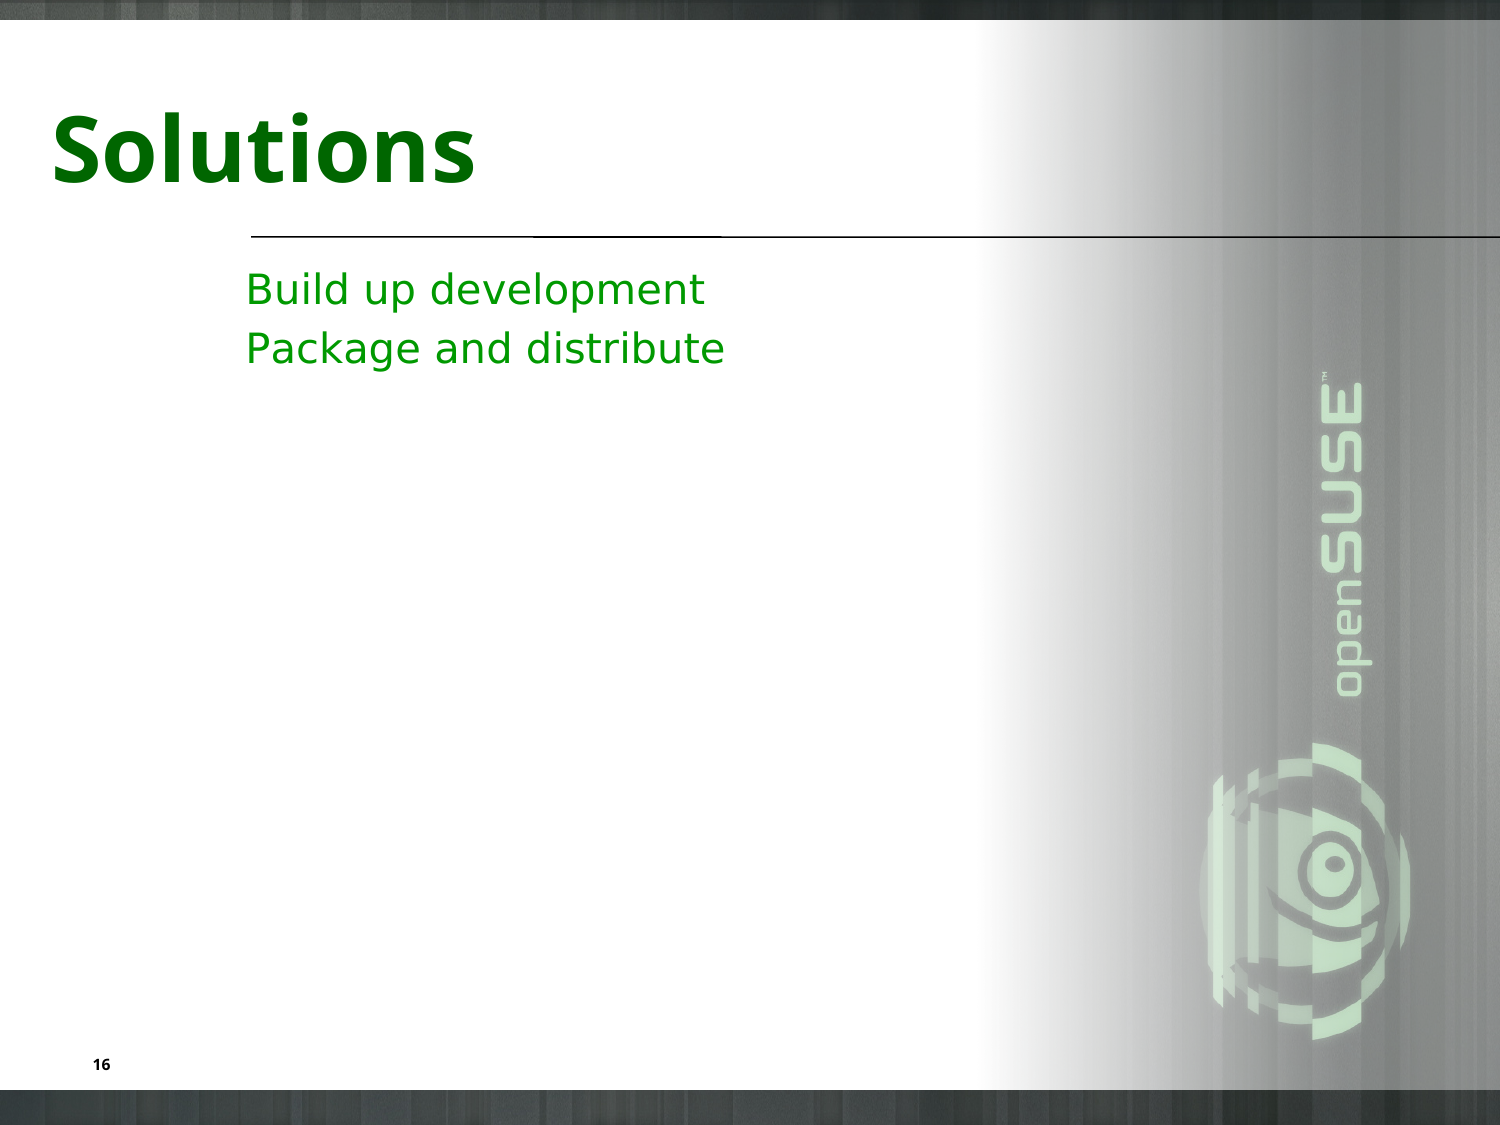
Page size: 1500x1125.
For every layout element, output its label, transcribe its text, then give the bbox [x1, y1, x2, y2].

picture [0, 0, 1500, 1125]
list Build up development Package and distribute [245, 267, 1458, 1010]
title Solutions [51, 68, 1447, 232]
